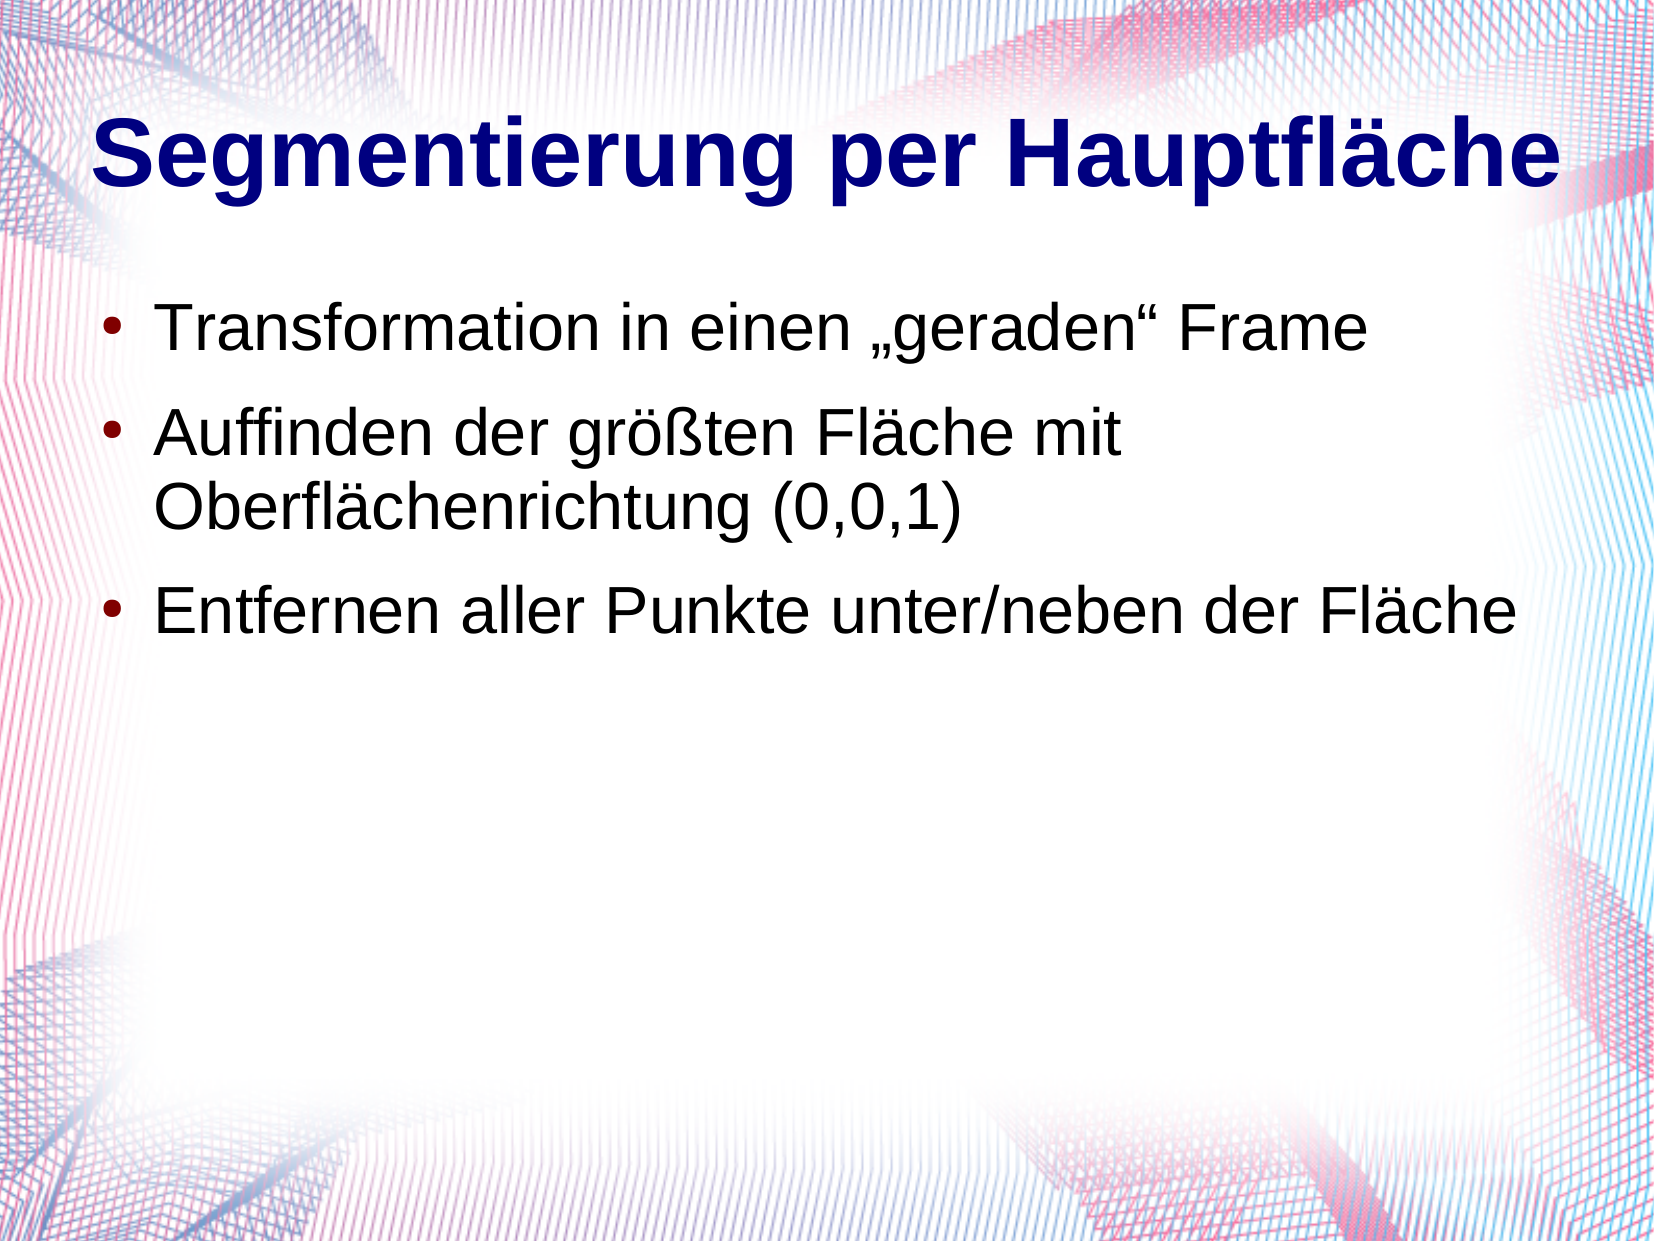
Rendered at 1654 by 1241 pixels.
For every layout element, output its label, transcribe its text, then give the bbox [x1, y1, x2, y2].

title Segmentierung per Hauptfläche [82, 49, 1571, 257]
list Transformation in einen „geraden“ Frame Auffinden der größten Fläche mit Oberflächenrichtung (0,0,1) Entfernen aller Punkte unter/neben der Fläche [82, 290, 1571, 1010]
picture [0, 0, 1654, 1241]
